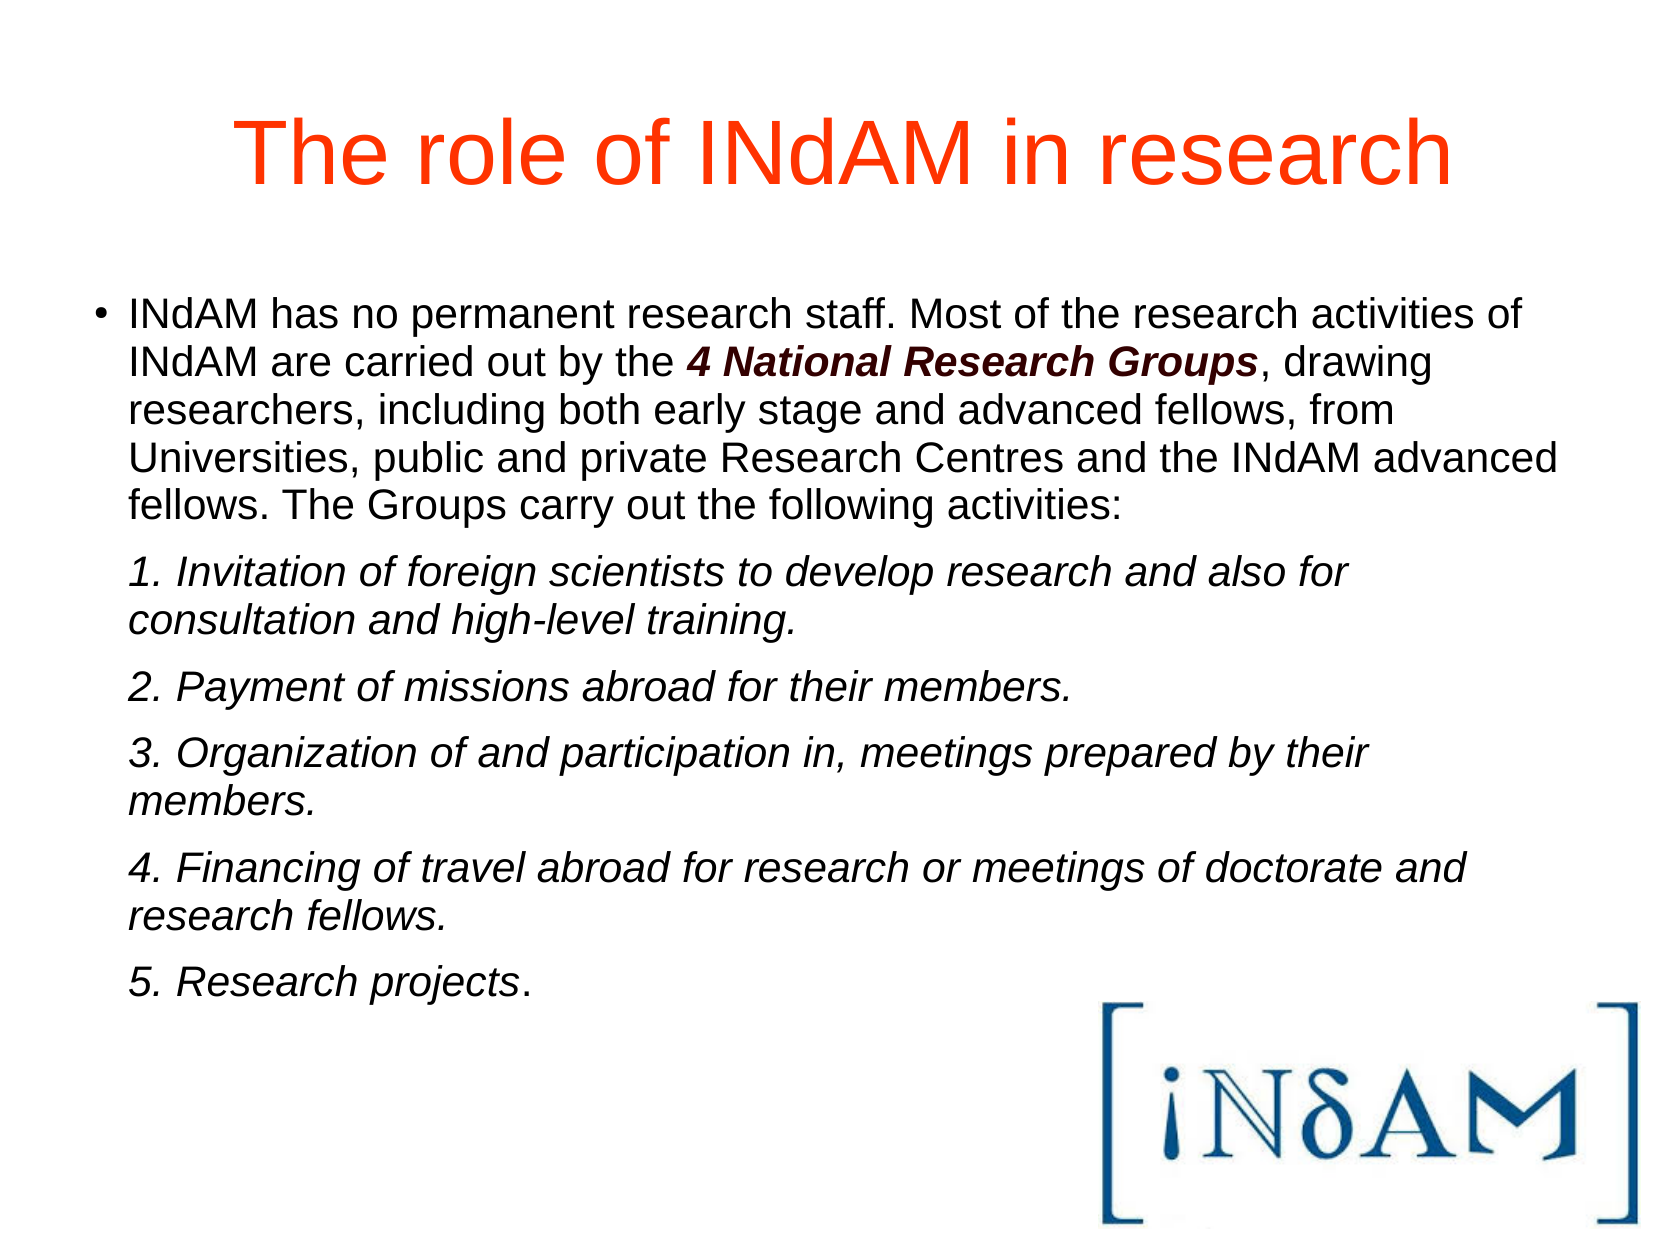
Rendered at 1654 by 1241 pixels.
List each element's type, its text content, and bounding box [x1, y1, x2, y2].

picture [1098, 1001, 1641, 1229]
title The role of INdAM in research [82, 49, 1571, 257]
list INdAM has no permanent research staff. Most of the research activities of INdAM are carried out by the 4 National Research Groups, drawing researchers, including both early stage and advanced fellows, from Universities, public and private Research Centres and the INdAM advanced fellows. The Groups carry out the following activities: 1. Invitation of foreign scientists to develop research and also for consultation and high-level training. 2. Payment of missions abroad for their members. 3. Organization of and participation in, meetings prepared by their members. 4. Financing of travel abroad for research or meetings of doctorate and research fellows. 5. Research projects. [82, 290, 1571, 1010]
